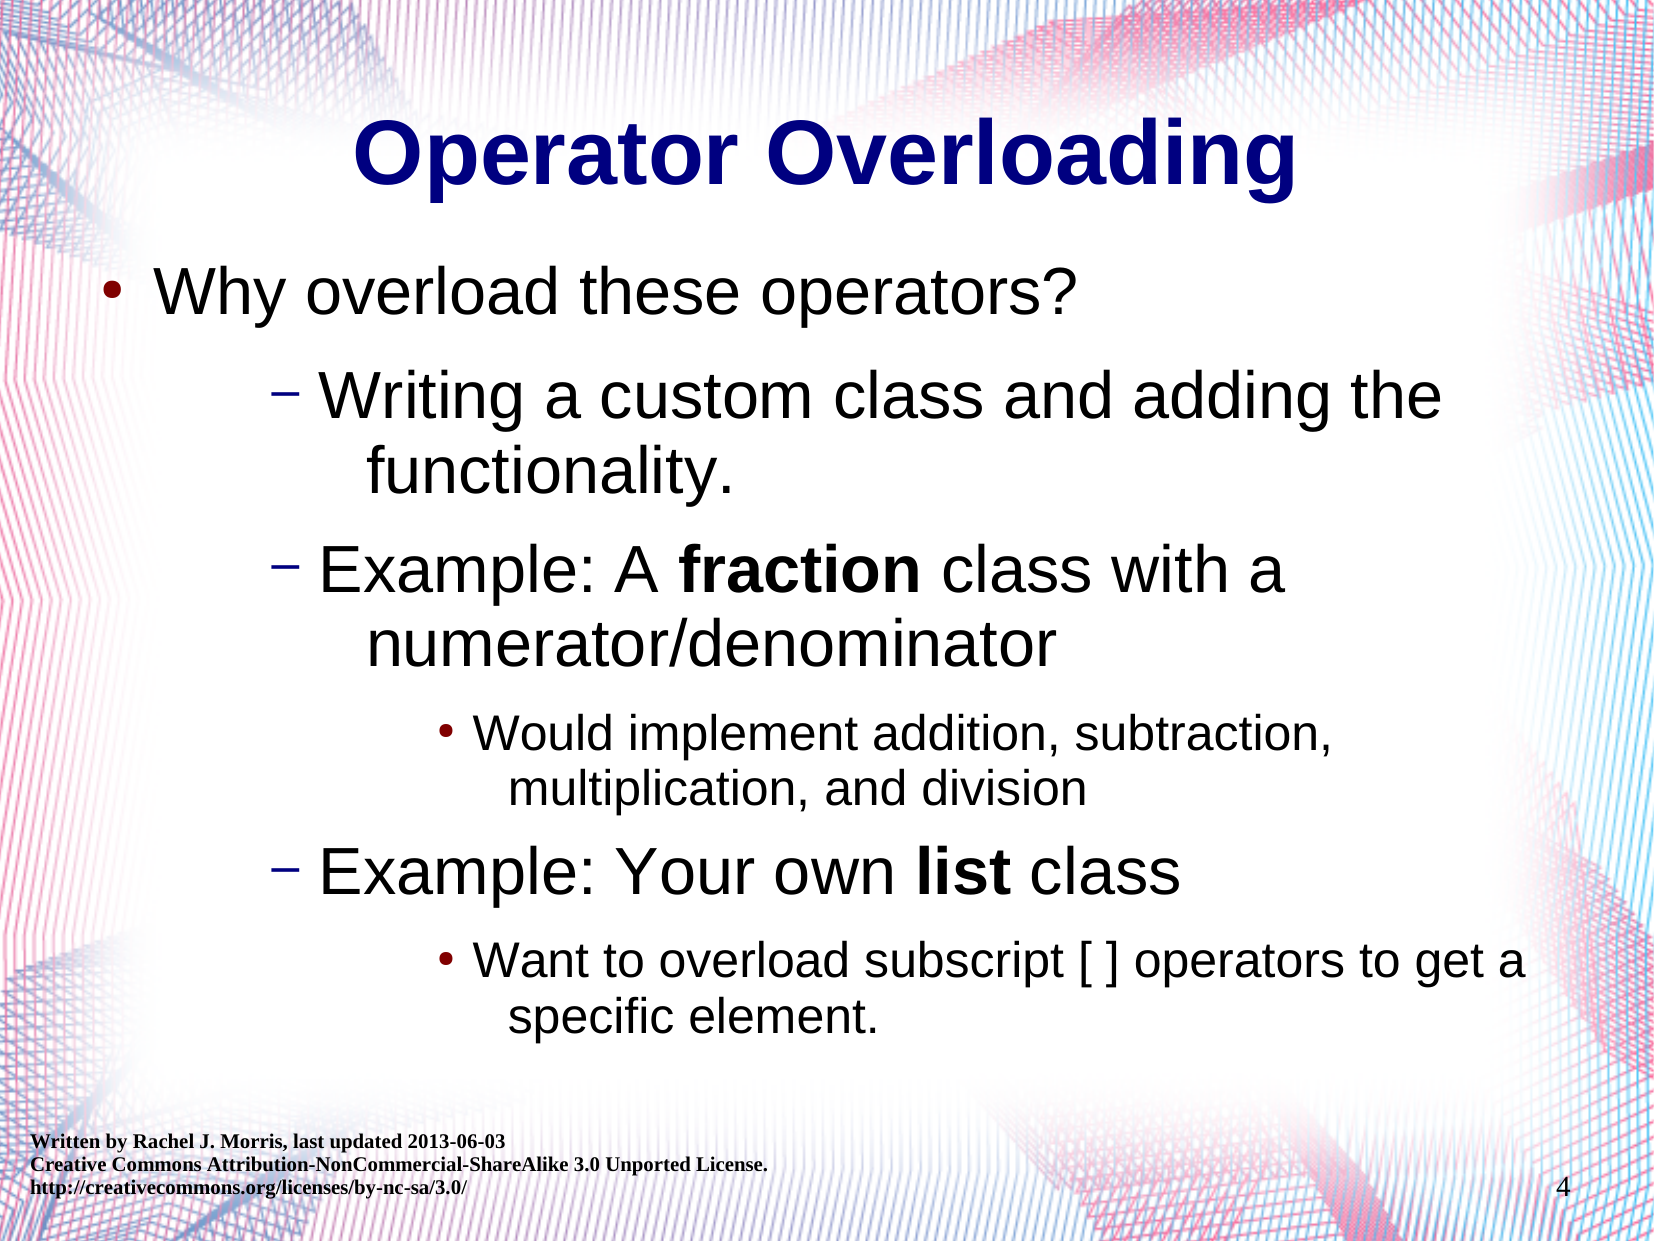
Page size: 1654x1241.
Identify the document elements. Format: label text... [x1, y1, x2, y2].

list Why overload these operators? Writing a custom class and adding the functionality. Example: A fraction class with a numerator/denominator Would implement addition, subtraction, multiplication, and division Example: Your own list class Want to overload subscript [ ] operators to get a specific element. [82, 254, 1571, 1044]
title Operator Overloading [82, 49, 1571, 254]
picture [0, 0, 1654, 1241]
